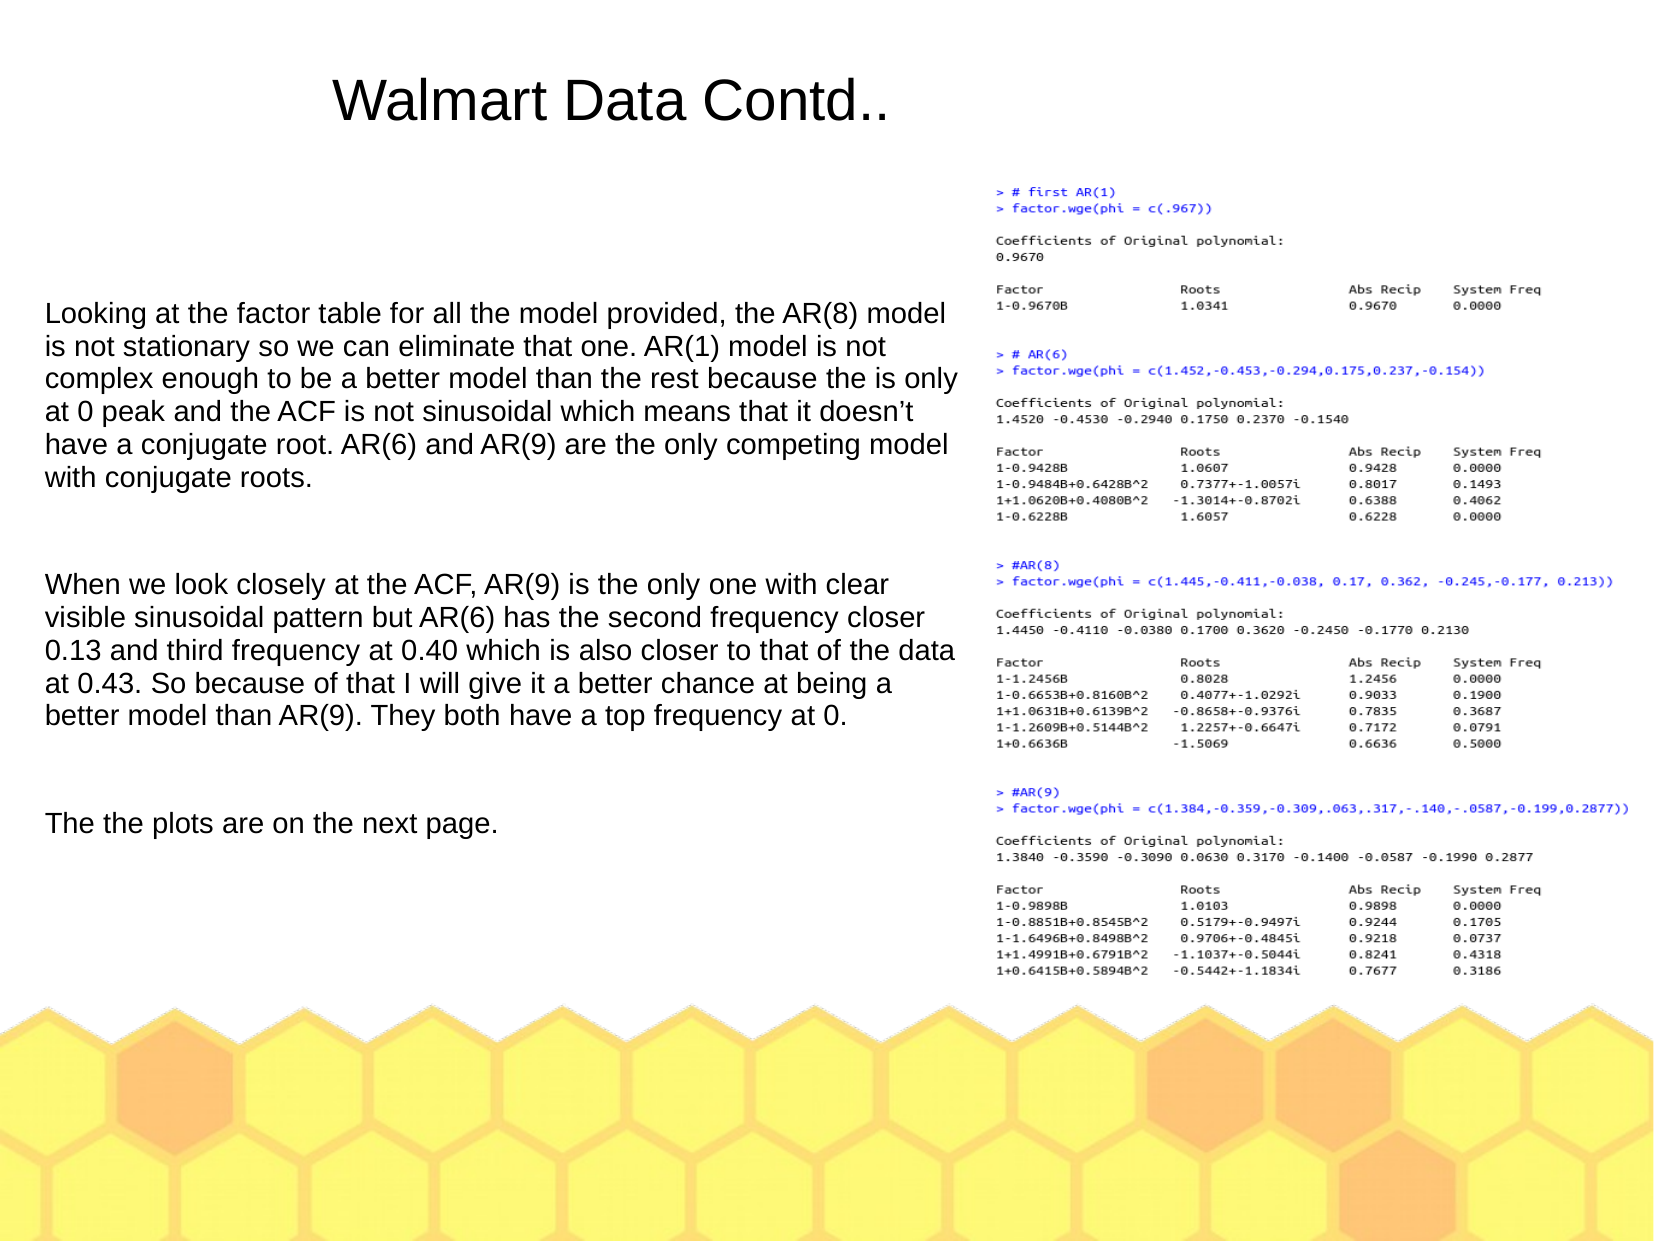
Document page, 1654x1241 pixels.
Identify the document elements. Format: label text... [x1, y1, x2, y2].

picture [0, 1001, 1654, 1241]
picture [990, 183, 1652, 998]
text_box Looking at the factor table for all the model provided, the AR(8) model is not stationary so we can eliminate that one. AR(1) model is not complex enough to be a better model than the rest because the is only at 0 peak and the ACF is not sinusoidal which means that it doesn’t have a conjugate root. AR(6) and AR(9) are the only competing model with conjugate roots. When we look closely at the ACF, AR(9) is the only one with clear visible sinusoidal pattern but AR(6) has the second frequency closer 0.13 and third frequency at 0.40 which is also closer to that of the data at 0.43. So because of that I will give it a better chance at being a better model than AR(9). They both have a top frequency at 0. The the plots are on the next page. [30, 289, 976, 844]
text_box Walmart Data Contd.. [317, 60, 1188, 205]
